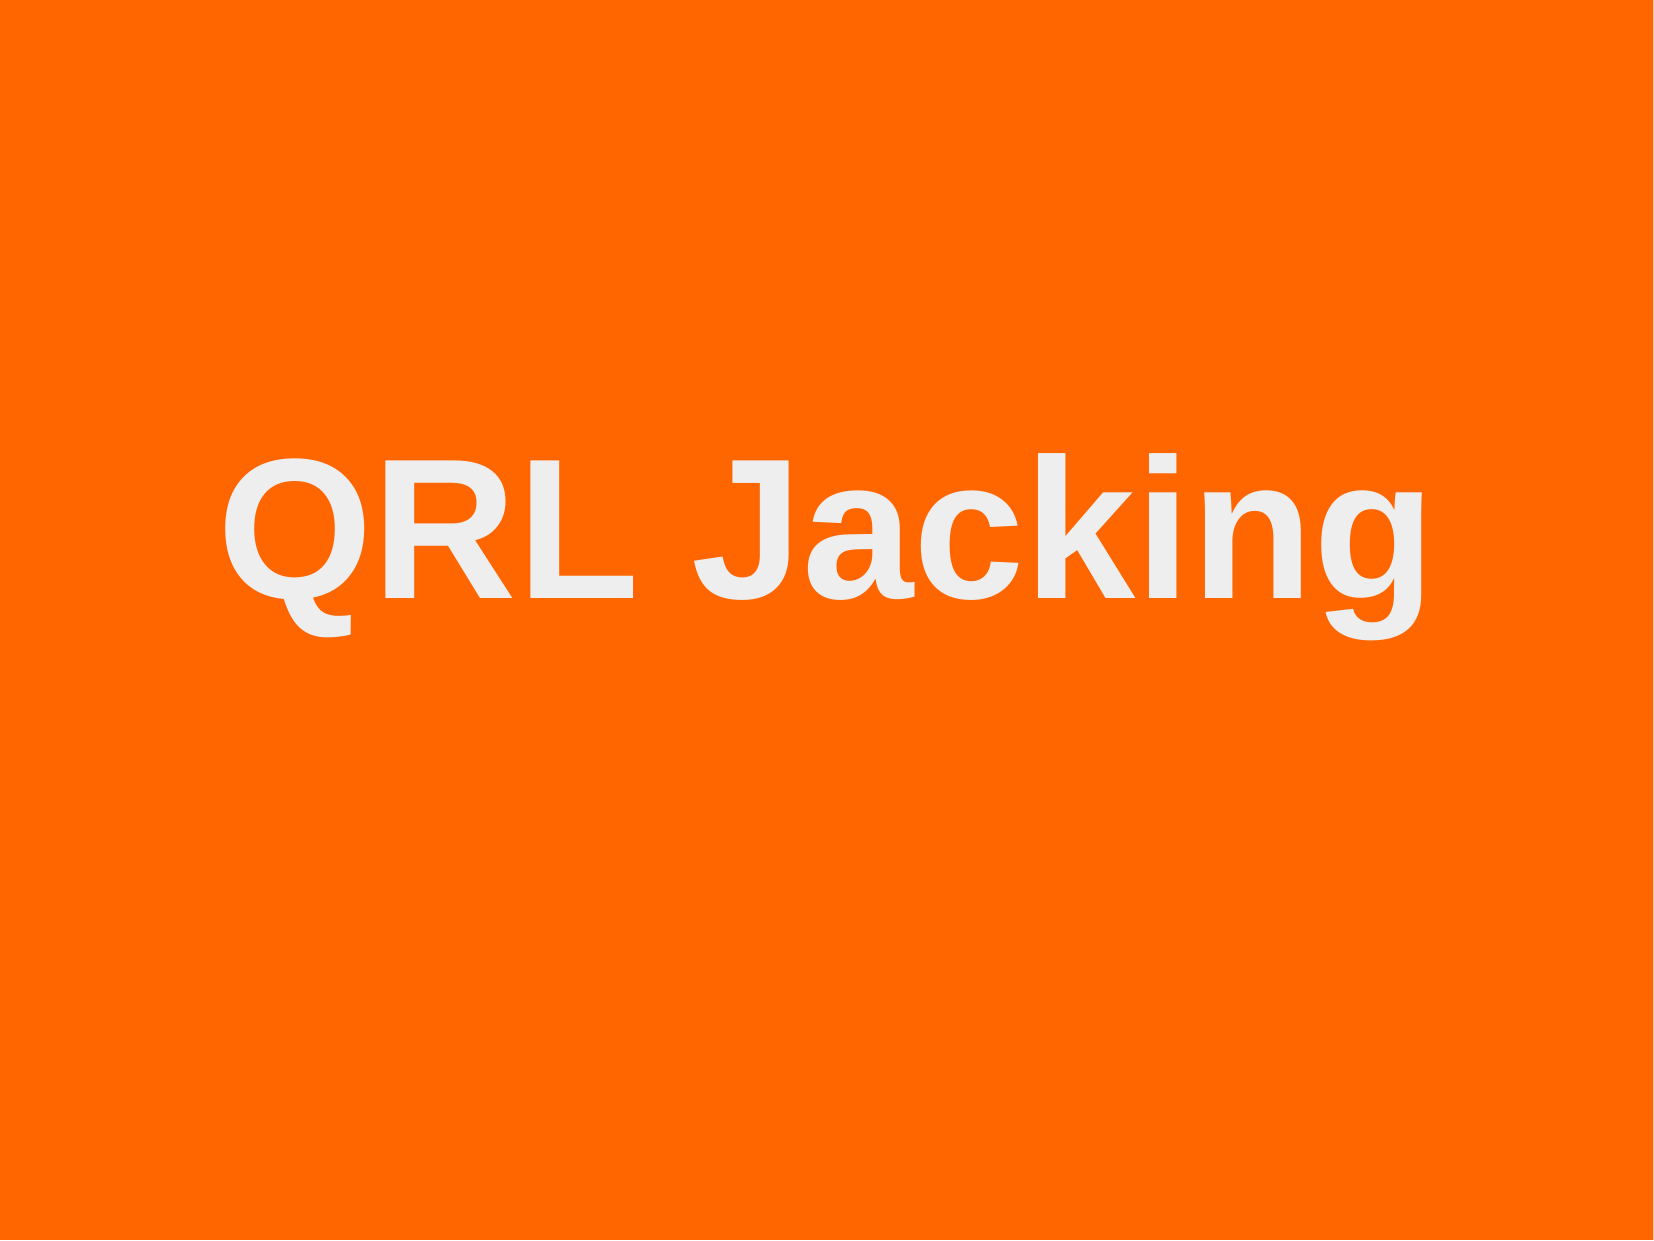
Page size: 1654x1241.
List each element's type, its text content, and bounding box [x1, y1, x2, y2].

subtitle QRL Jacking [82, 49, 1571, 1010]
